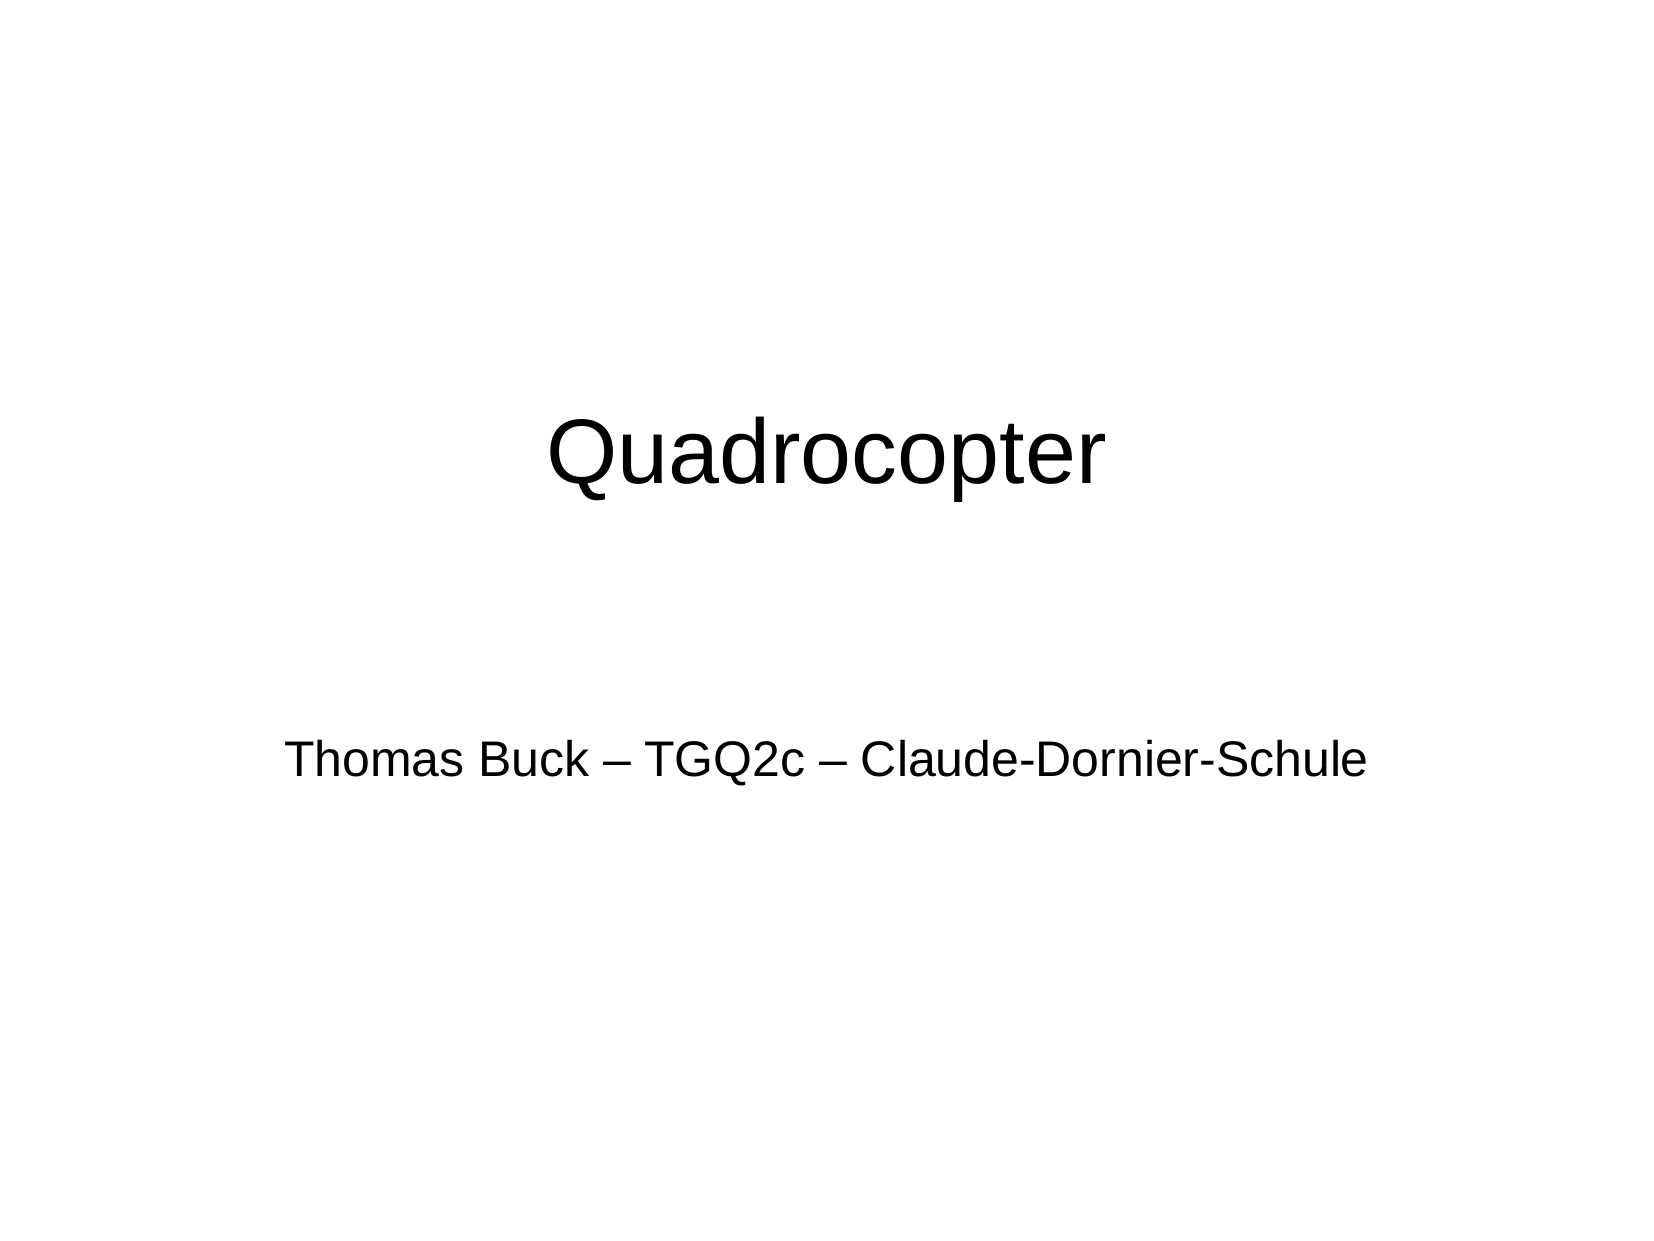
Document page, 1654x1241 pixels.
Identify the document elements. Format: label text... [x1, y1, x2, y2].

title Quadrocopter [82, 348, 1571, 556]
subtitle Thomas Buck – TGQ2c – Claude-Dornier-Schule [82, 685, 1571, 833]
